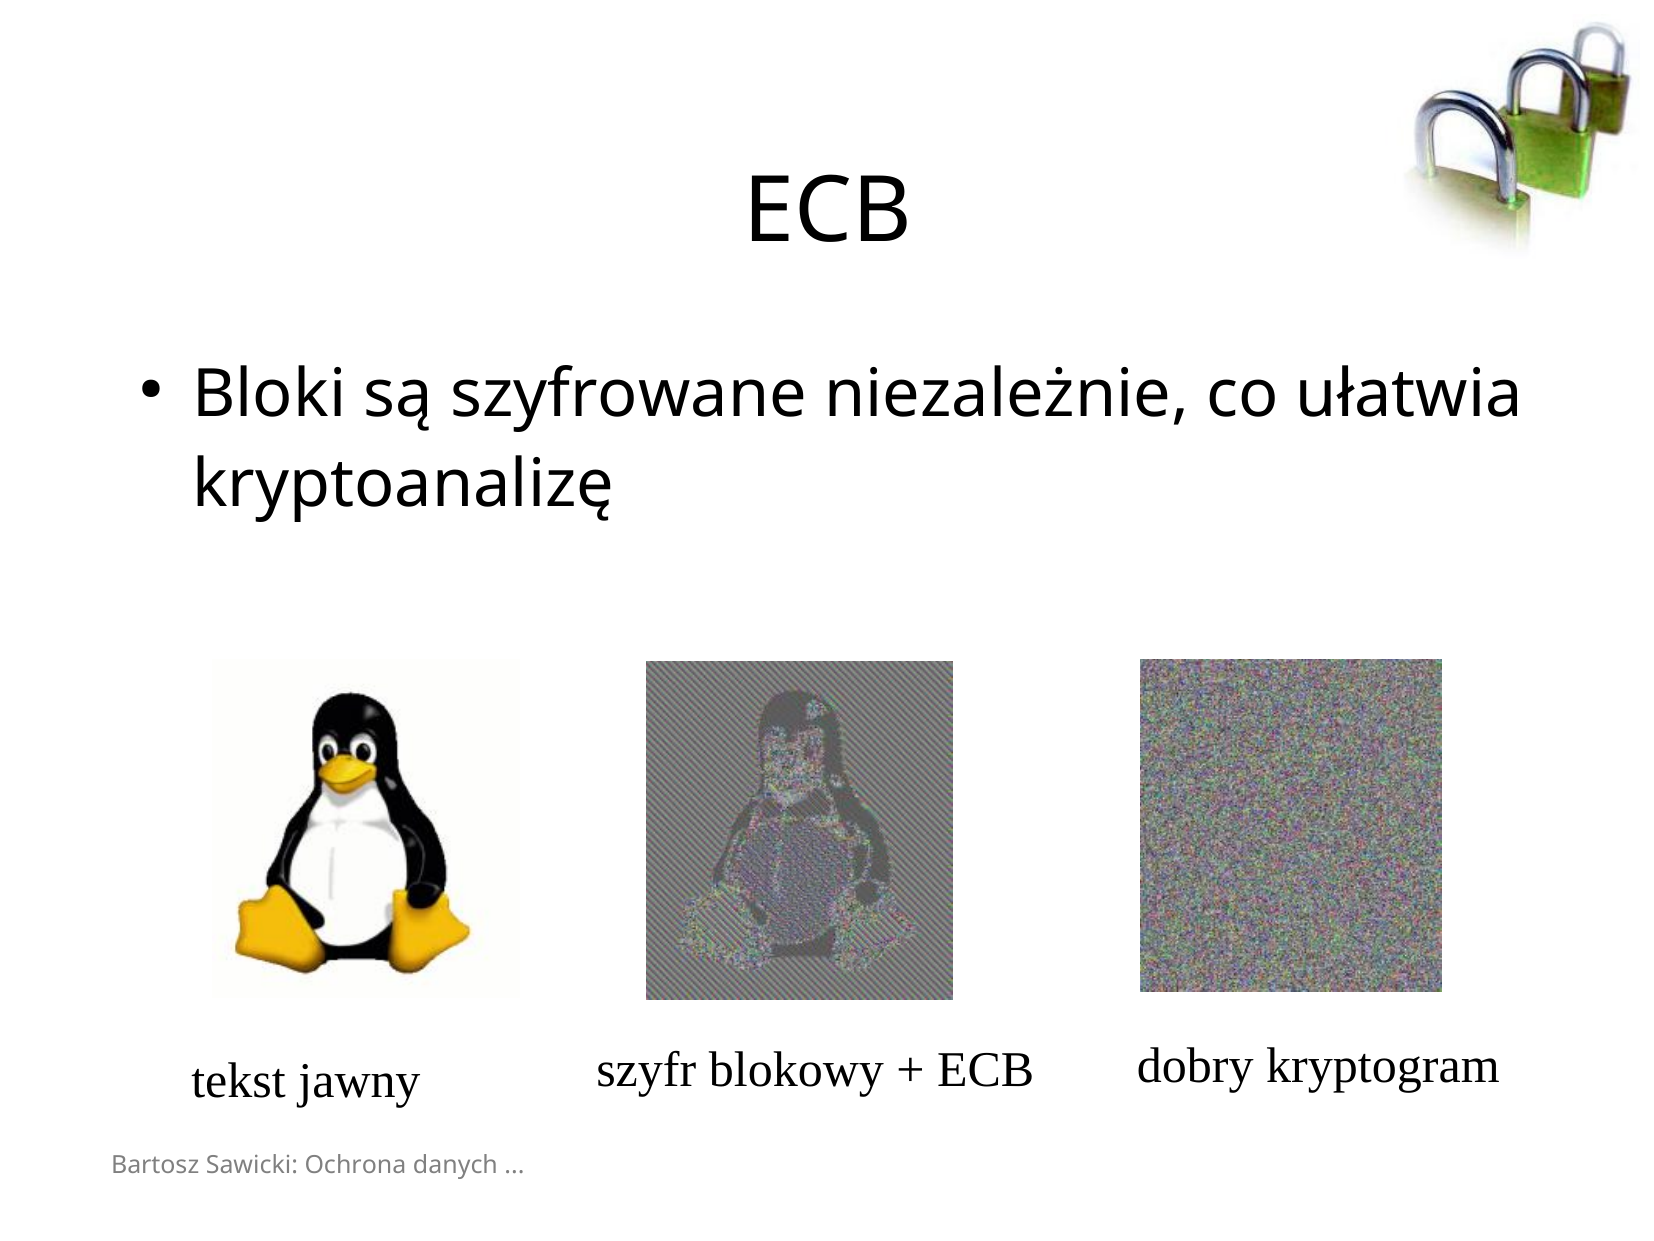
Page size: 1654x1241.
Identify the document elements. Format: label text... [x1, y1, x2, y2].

text_box tekst jawny [191, 1052, 421, 1109]
picture [212, 659, 520, 998]
text_box dobry kryptogram [1136, 1038, 1501, 1095]
list Bloki są szyfrowane niezależnie, co ułatwia kryptoanalizę [121, 344, 1534, 1127]
text_box szyfr blokowy + ECB [596, 1042, 1035, 1099]
picture [1140, 659, 1442, 992]
picture [646, 661, 953, 1000]
title ECB [121, 102, 1534, 311]
picture [1385, 14, 1640, 266]
